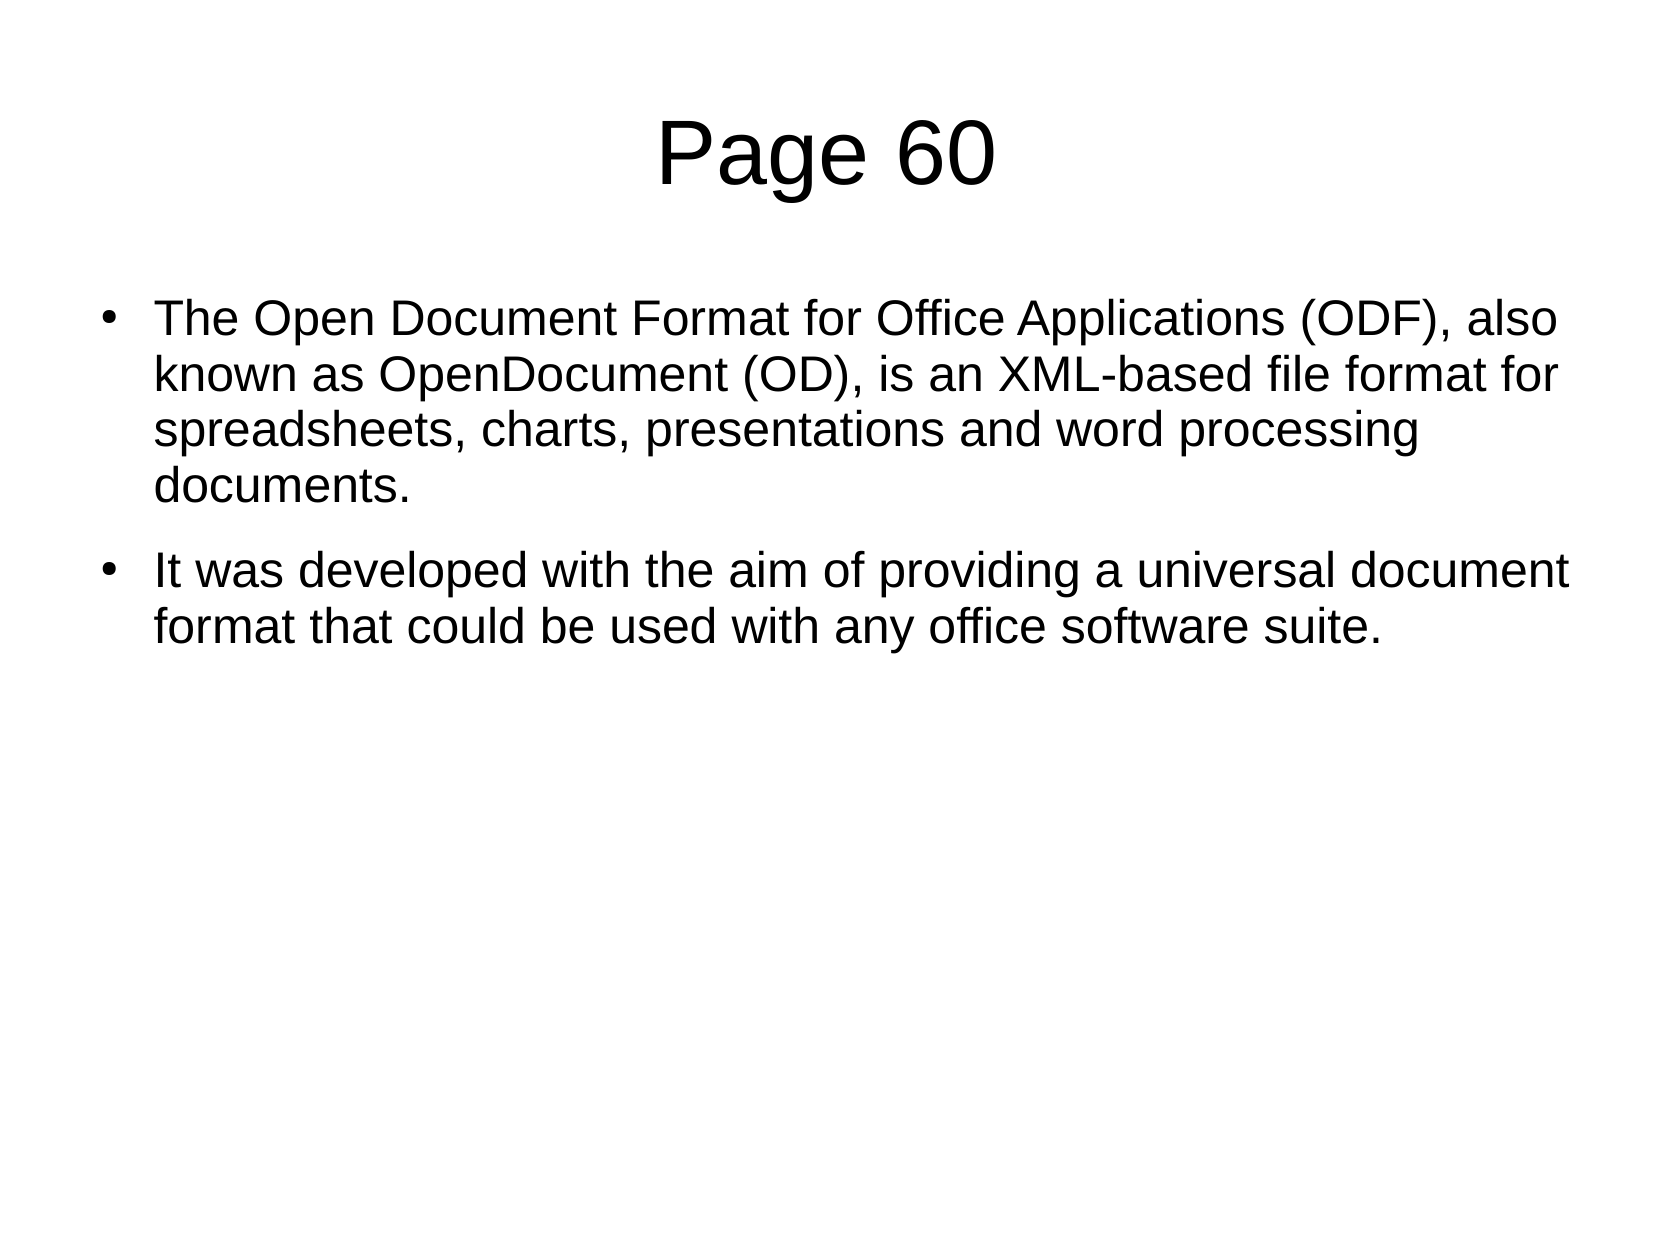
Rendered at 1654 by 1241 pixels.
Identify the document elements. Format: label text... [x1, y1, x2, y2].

list The Open Document Format for Office Applications (ODF), also known as OpenDocument (OD), is an XML-based file format for spreadsheets, charts, presentations and word processing documents. It was developed with the aim of providing a universal document format that could be used with any office software suite. [82, 290, 1571, 1109]
title Page 60 [82, 49, 1571, 257]
